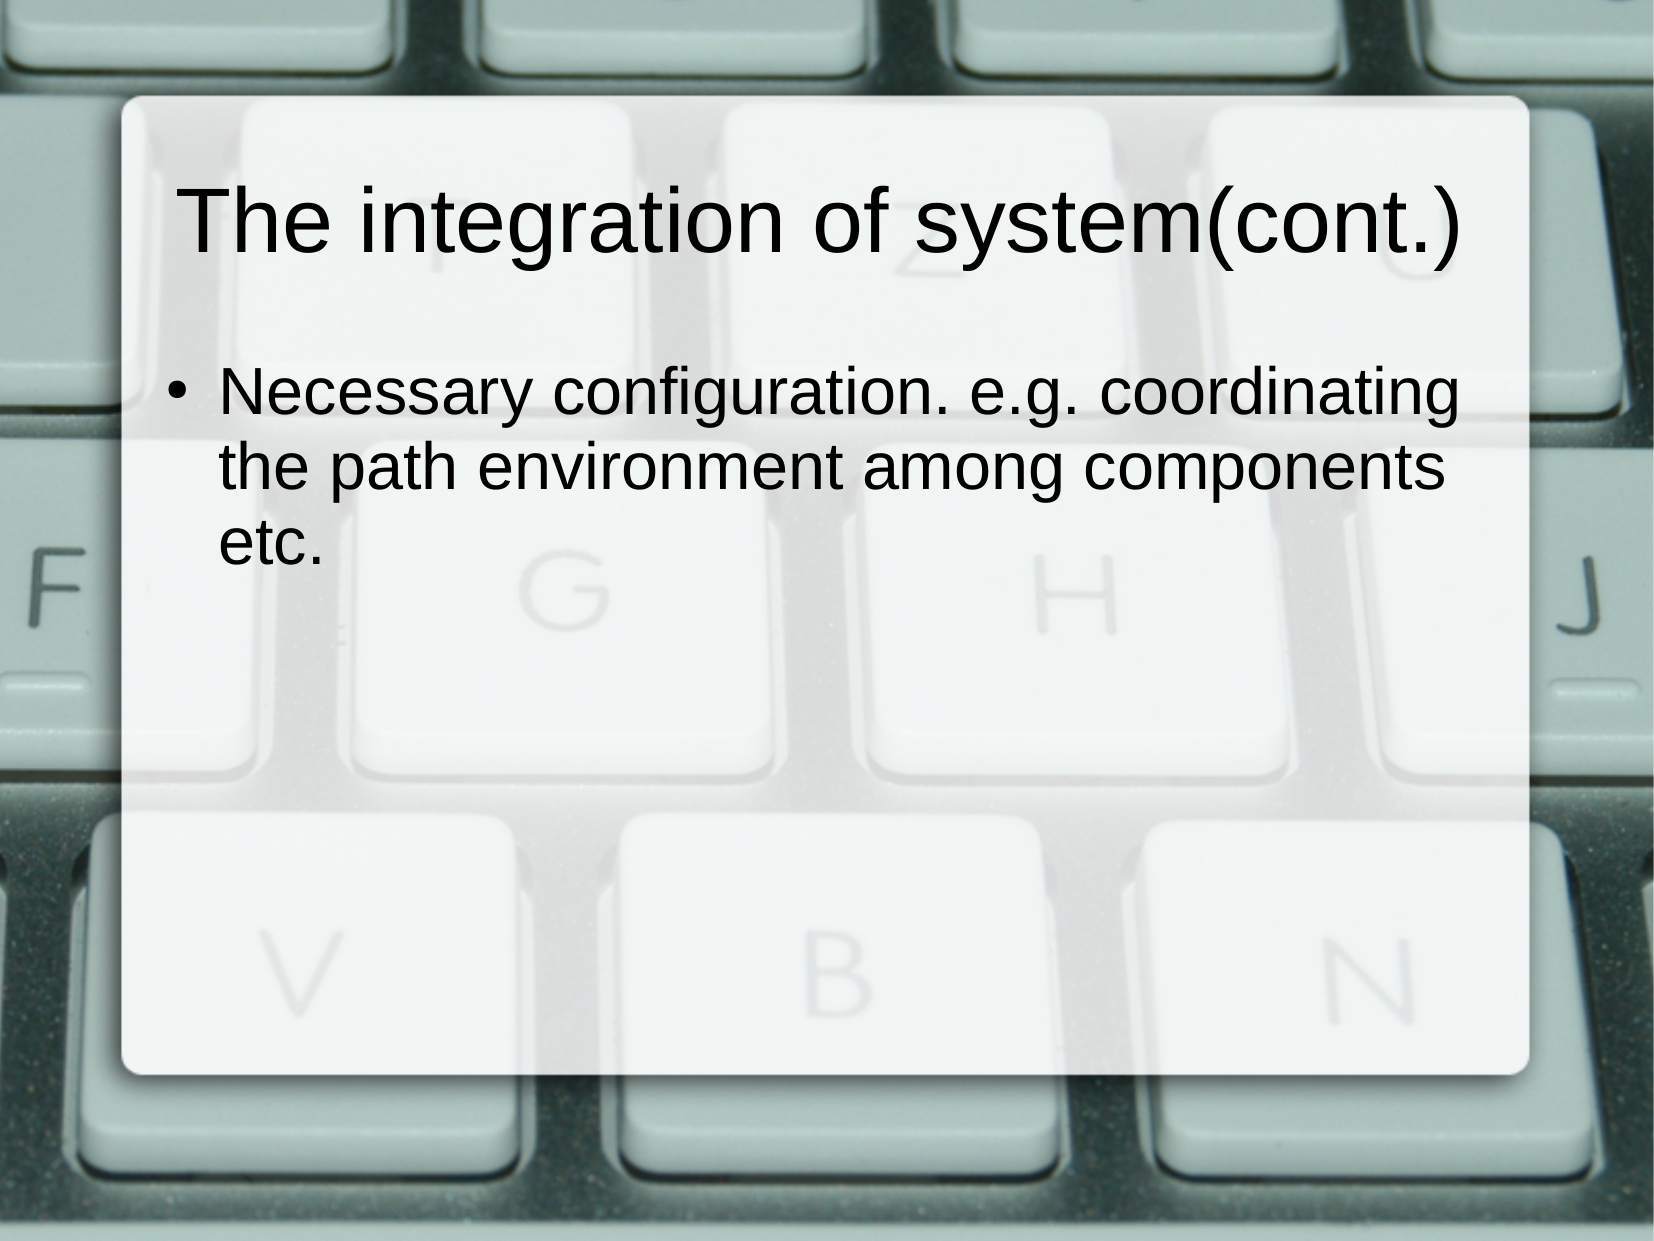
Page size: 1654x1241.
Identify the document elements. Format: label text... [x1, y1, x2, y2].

picture [0, 0, 1654, 1241]
title The integration of system(cont.) [135, 125, 1506, 318]
list Necessary configuration. e.g. coordinating the path environment among components etc. [147, 354, 1506, 1159]
